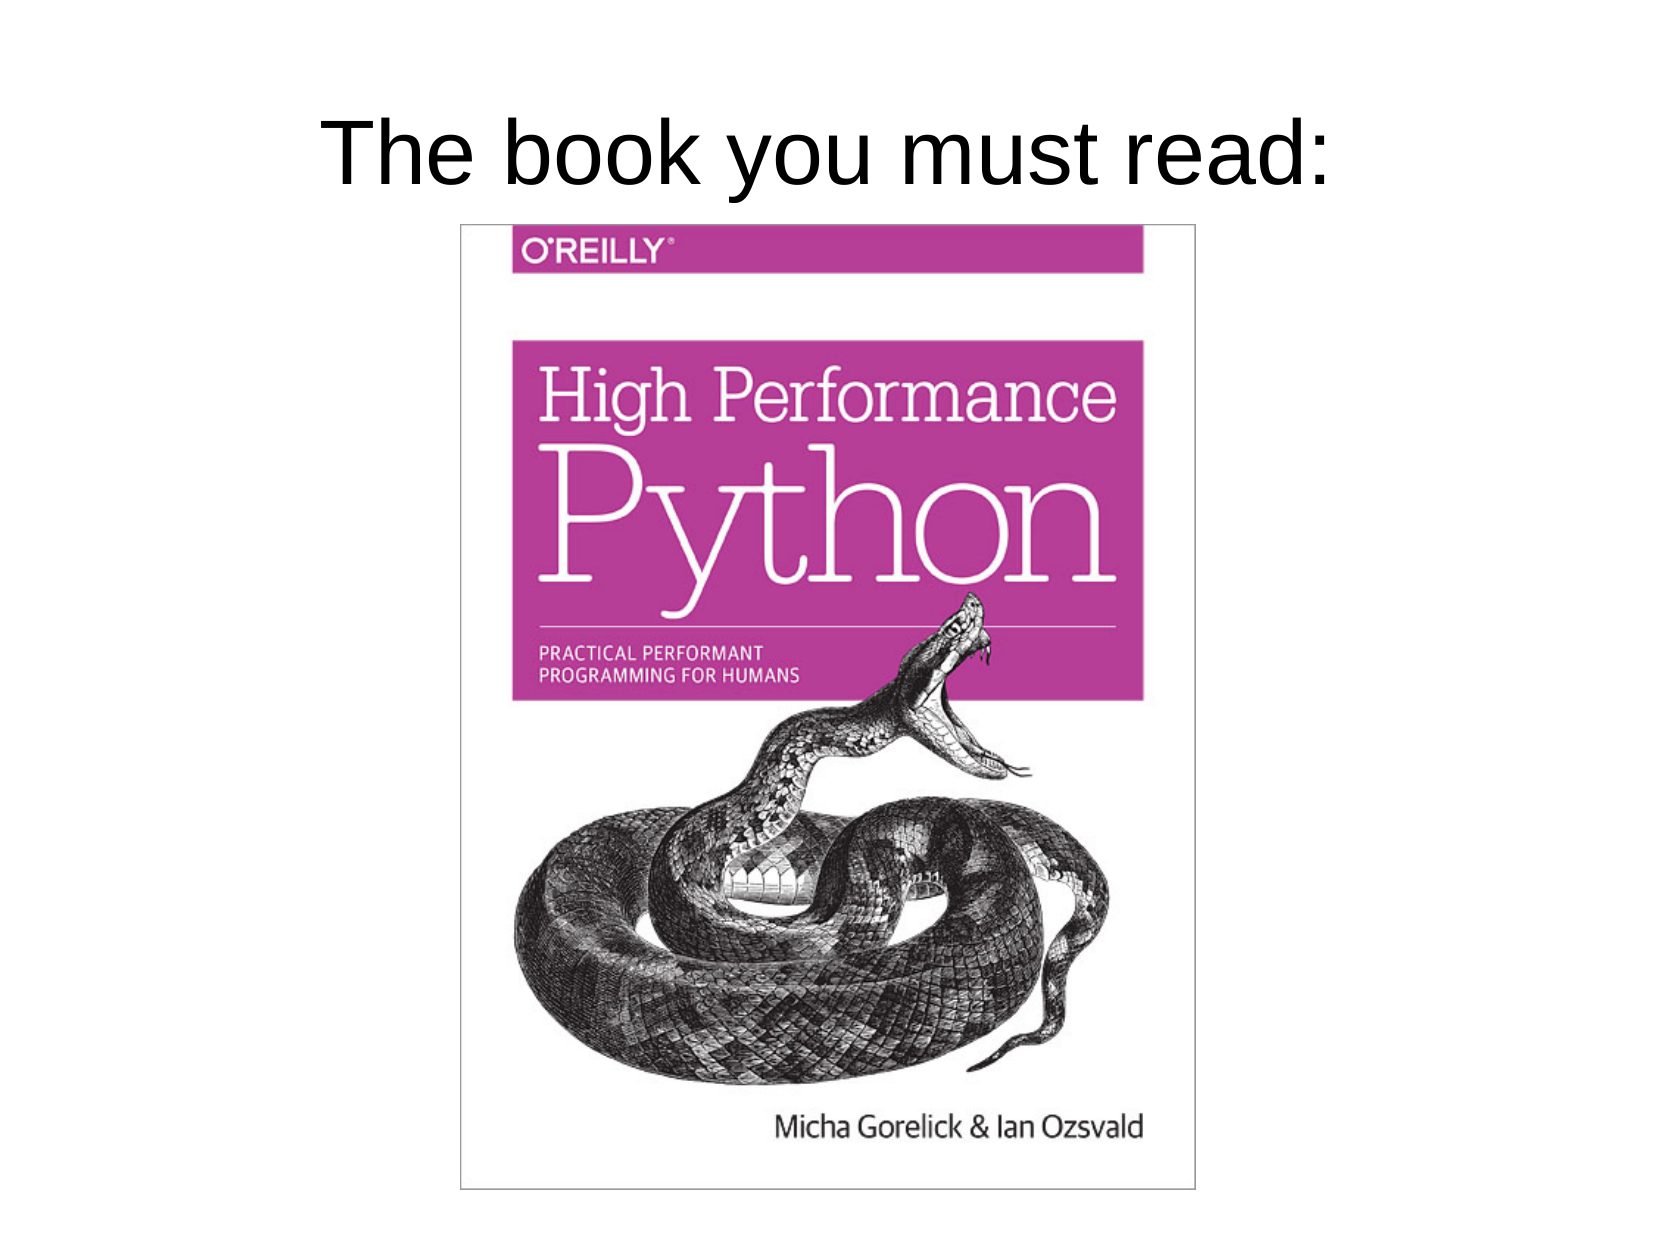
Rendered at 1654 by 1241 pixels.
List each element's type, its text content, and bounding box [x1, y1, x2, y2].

picture [460, 224, 1196, 1190]
title The book you must read: [82, 49, 1571, 257]
